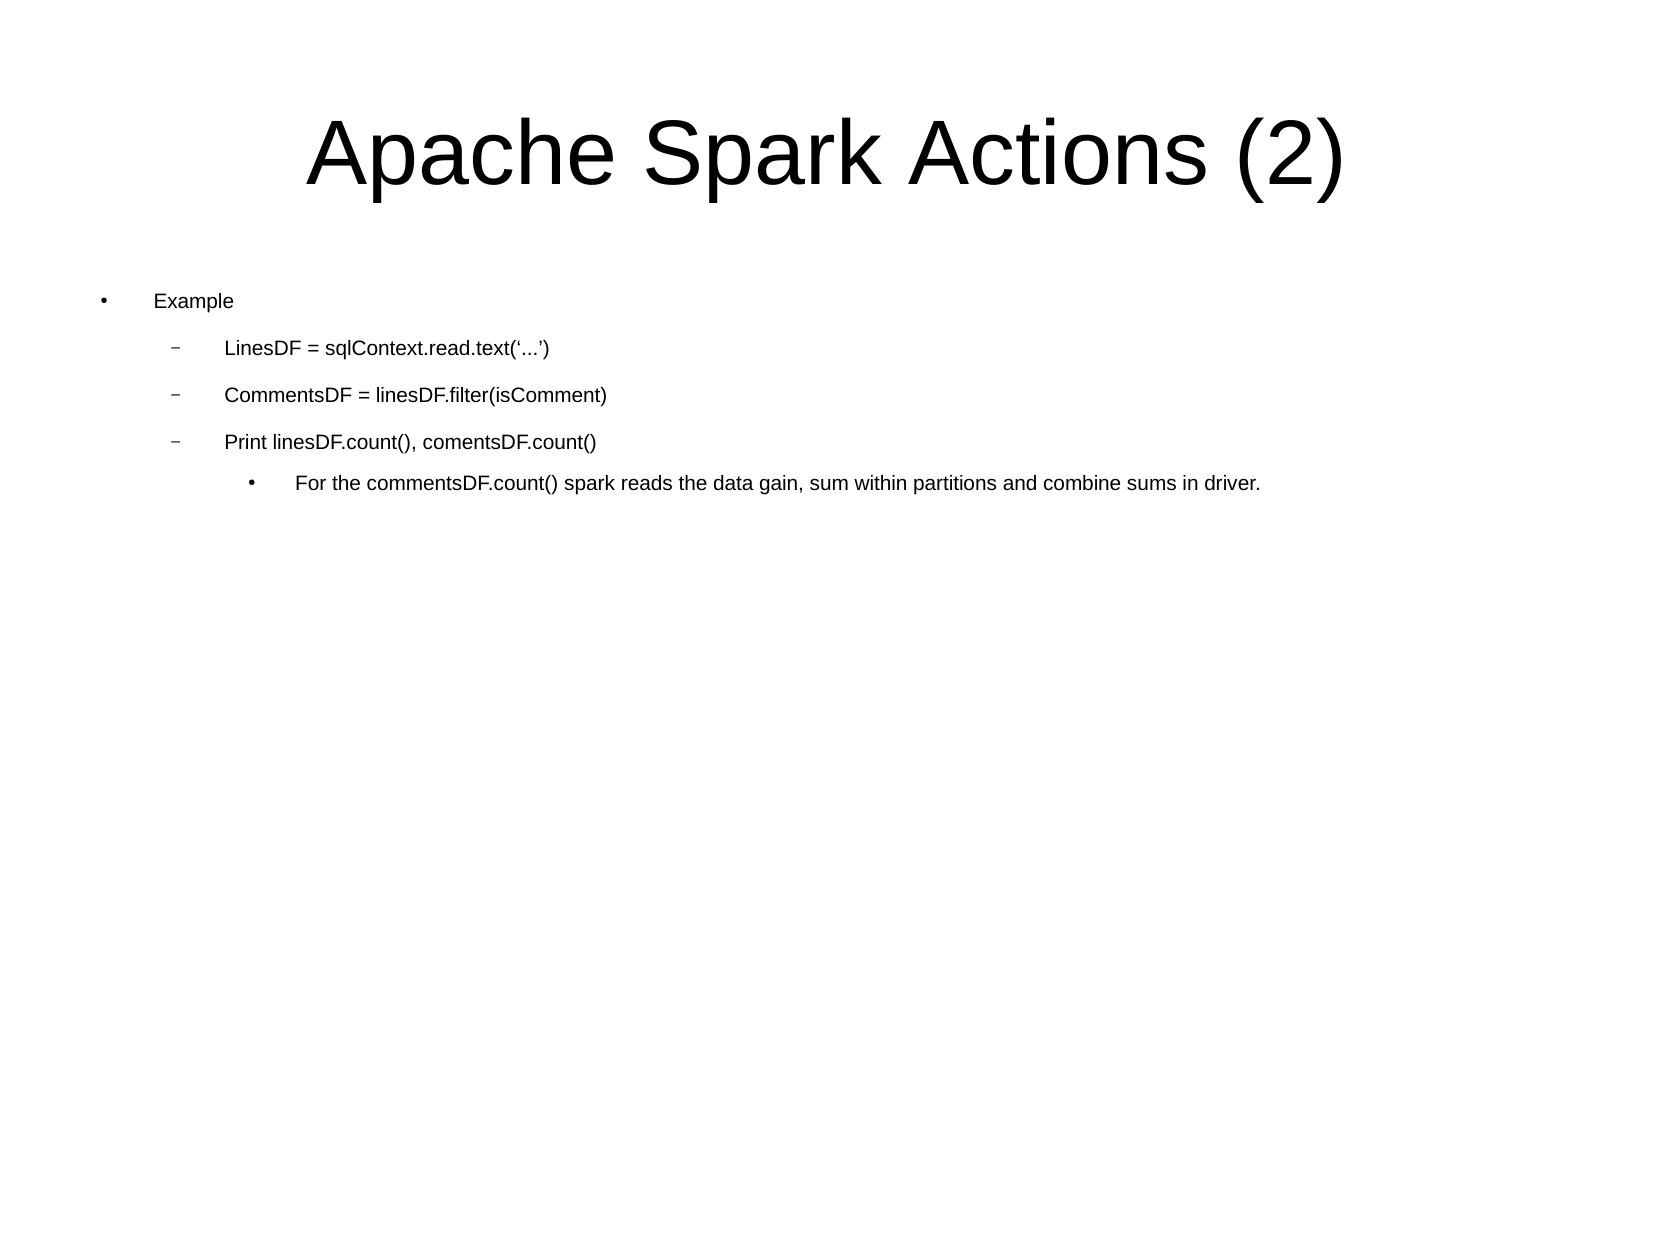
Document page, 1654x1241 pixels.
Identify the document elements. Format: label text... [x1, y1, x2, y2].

list Example LinesDF = sqlContext.read.text(‘...’) CommentsDF = linesDF.filter(isComment) Print linesDF.count(), comentsDF.count() For the commentsDF.count() spark reads the data gain, sum within partitions and combine sums in driver. [82, 290, 1571, 1010]
title Apache Spark Actions (2) [82, 49, 1571, 257]
